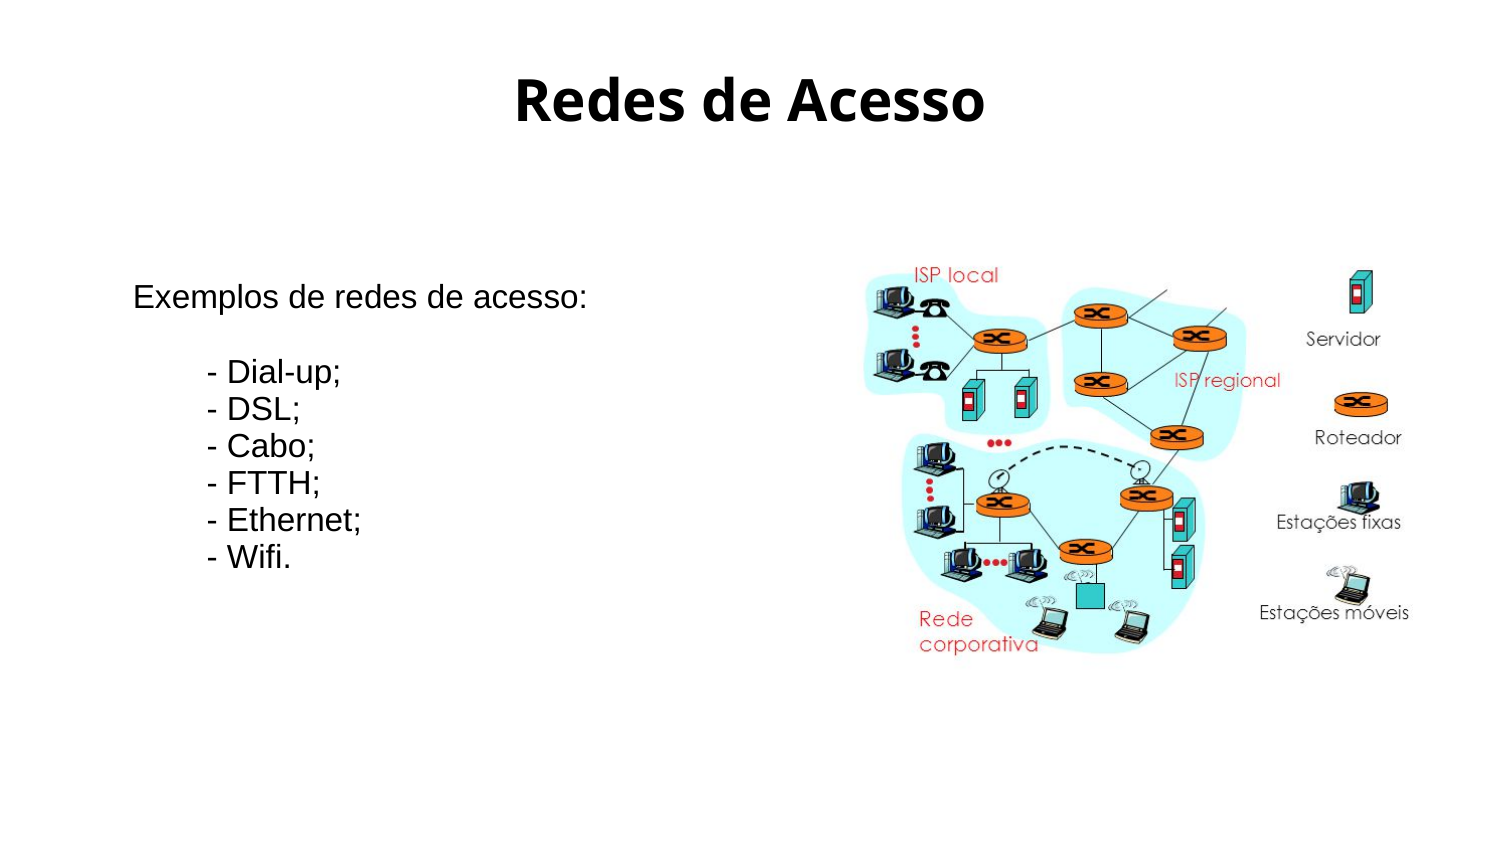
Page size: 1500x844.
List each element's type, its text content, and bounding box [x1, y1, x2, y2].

title Redes de Acesso [75, 48, 1426, 142]
text_box Exemplos de redes de acesso: - Dial-up; - DSL; - Cabo; - FTTH; - Ethernet; - Wifi. [118, 271, 662, 583]
picture [850, 248, 1421, 674]
